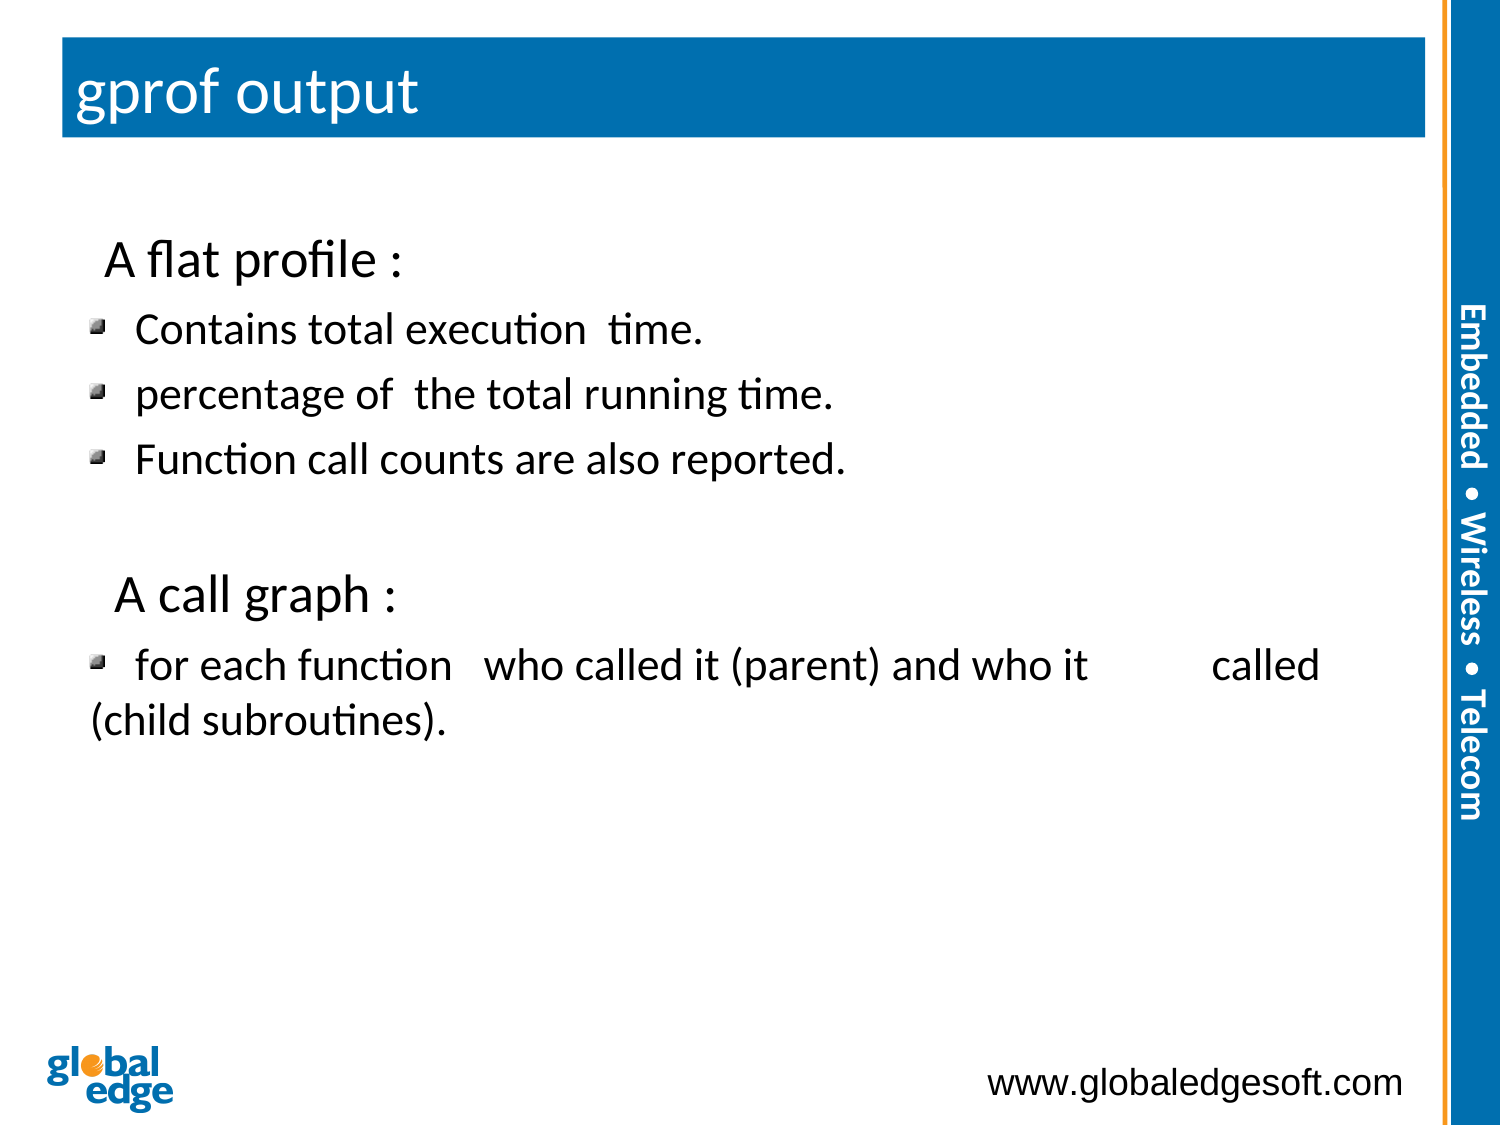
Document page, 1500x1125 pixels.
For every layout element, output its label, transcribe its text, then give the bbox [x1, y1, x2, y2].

list A flat profile : Contains total execution time. percentage of the total running time. Function call counts are also reported. A call graph : for each function who called it (parent) and who it called (child subroutines). [75, 149, 1426, 1086]
picture [34, 1034, 185, 1125]
title gprof output [75, 0, 1426, 149]
